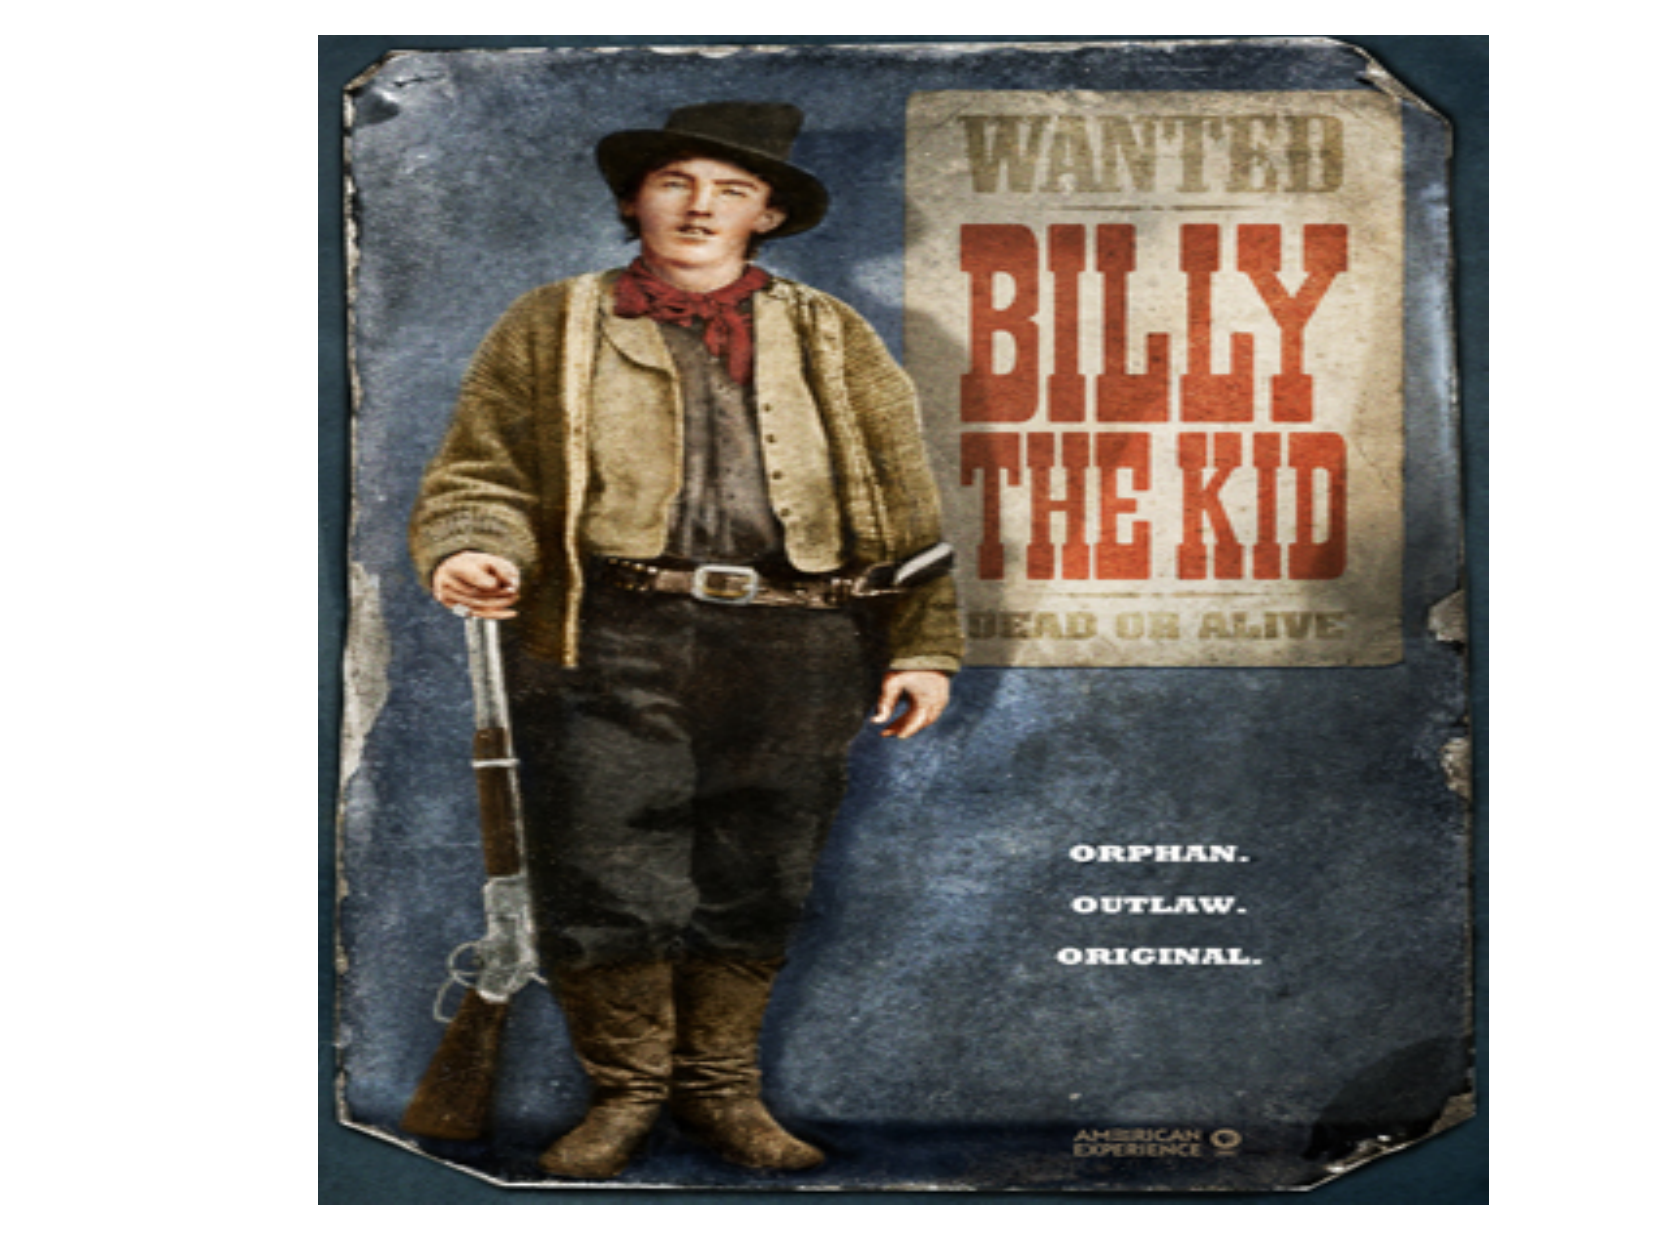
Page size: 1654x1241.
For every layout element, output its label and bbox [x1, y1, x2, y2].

picture [318, 35, 1489, 1205]
